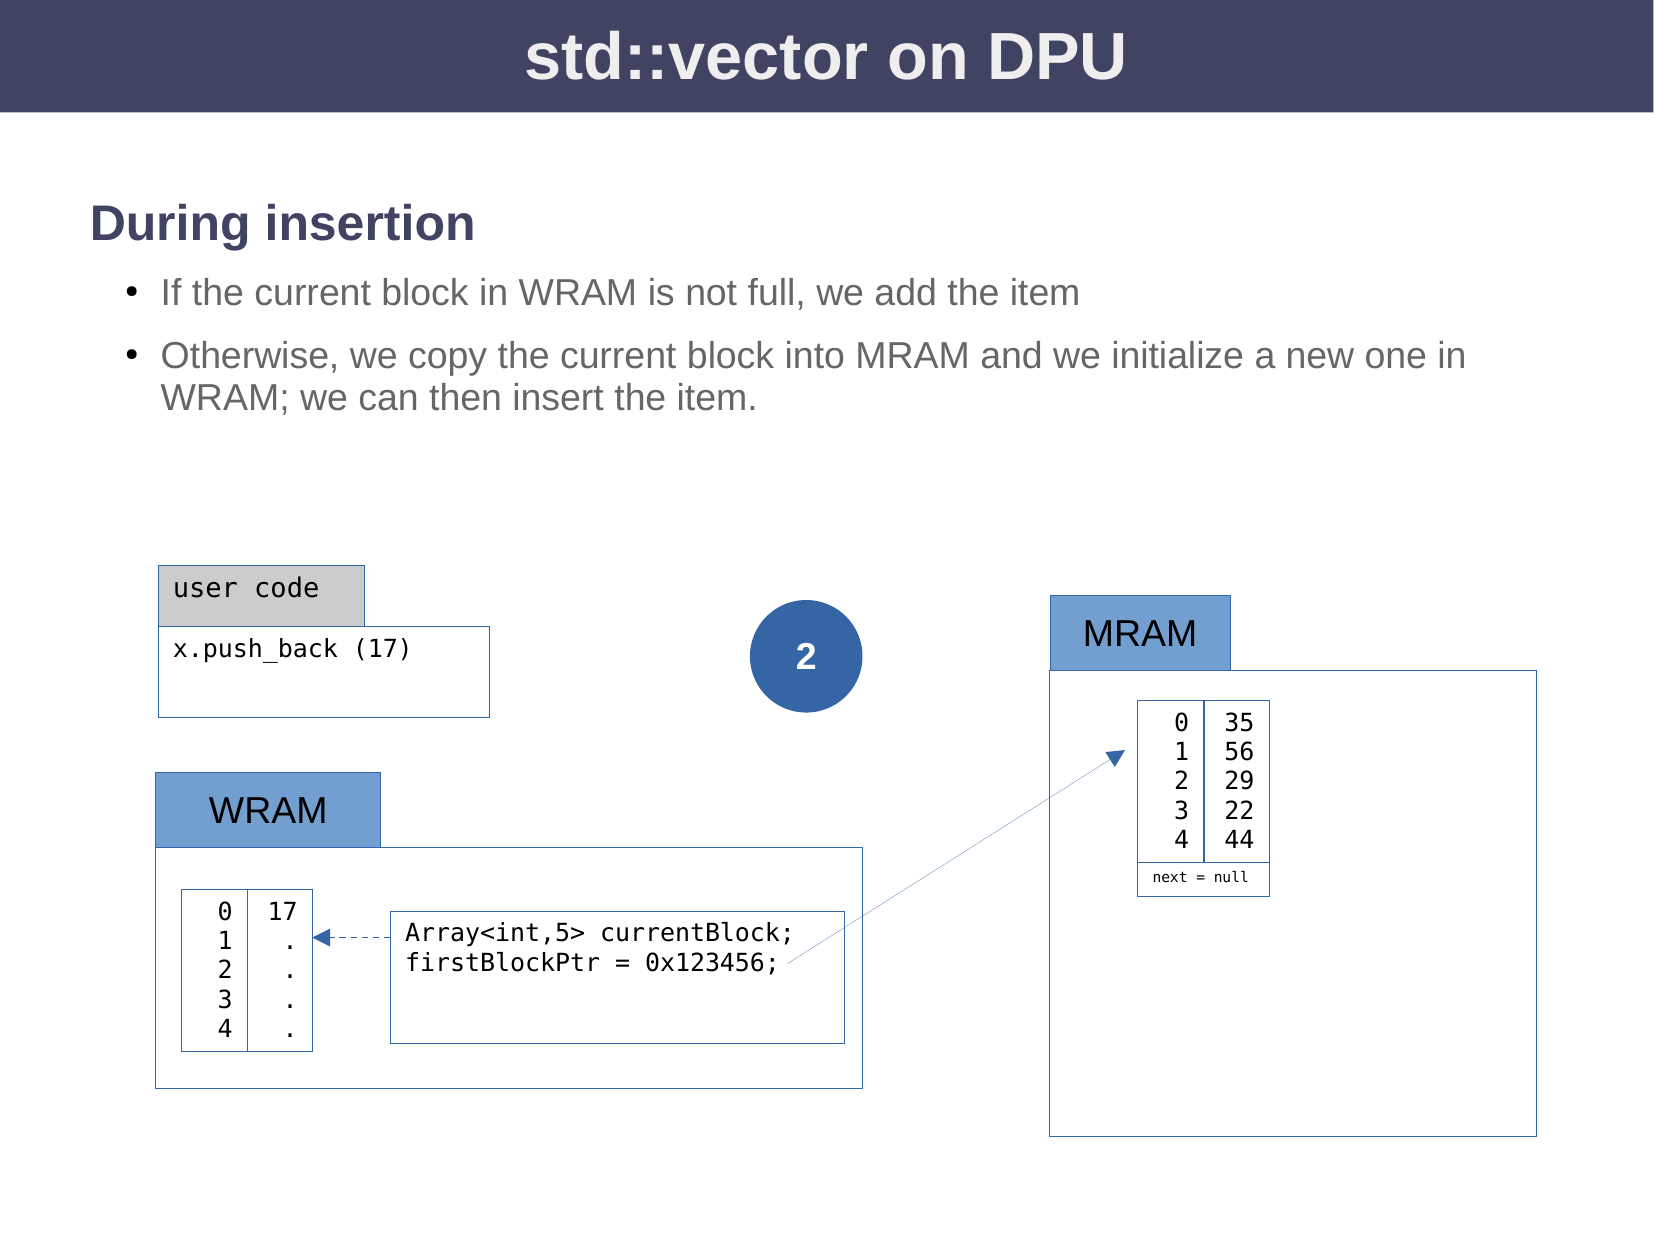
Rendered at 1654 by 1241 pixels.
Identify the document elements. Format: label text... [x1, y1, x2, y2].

text_box Array<int,5> currentBlock; firstBlockPtr = 0x123456; [390, 911, 845, 1044]
text_box During insertion If the current block in WRAM is not full, we add the item Otherwise, we copy the current block into MRAM and we initialize a new one in WRAM; we can then insert the item. [75, 187, 1576, 426]
text_box 35 56 29 22 44 [1204, 700, 1270, 862]
text_box std::vector on DPU [0, 0, 1654, 113]
text_box 0 1 2 3 4 [1137, 700, 1204, 862]
text_box x.push_back (17) [158, 626, 490, 718]
text_box 0 1 2 3 4 [181, 889, 247, 1052]
text_box MRAM [1050, 595, 1231, 671]
text_box WRAM [155, 772, 381, 848]
text_box user code [158, 565, 365, 627]
text_box next = null [1137, 862, 1270, 897]
text_box 2 [749, 600, 863, 713]
text_box 17 . . . . [247, 889, 313, 1052]
